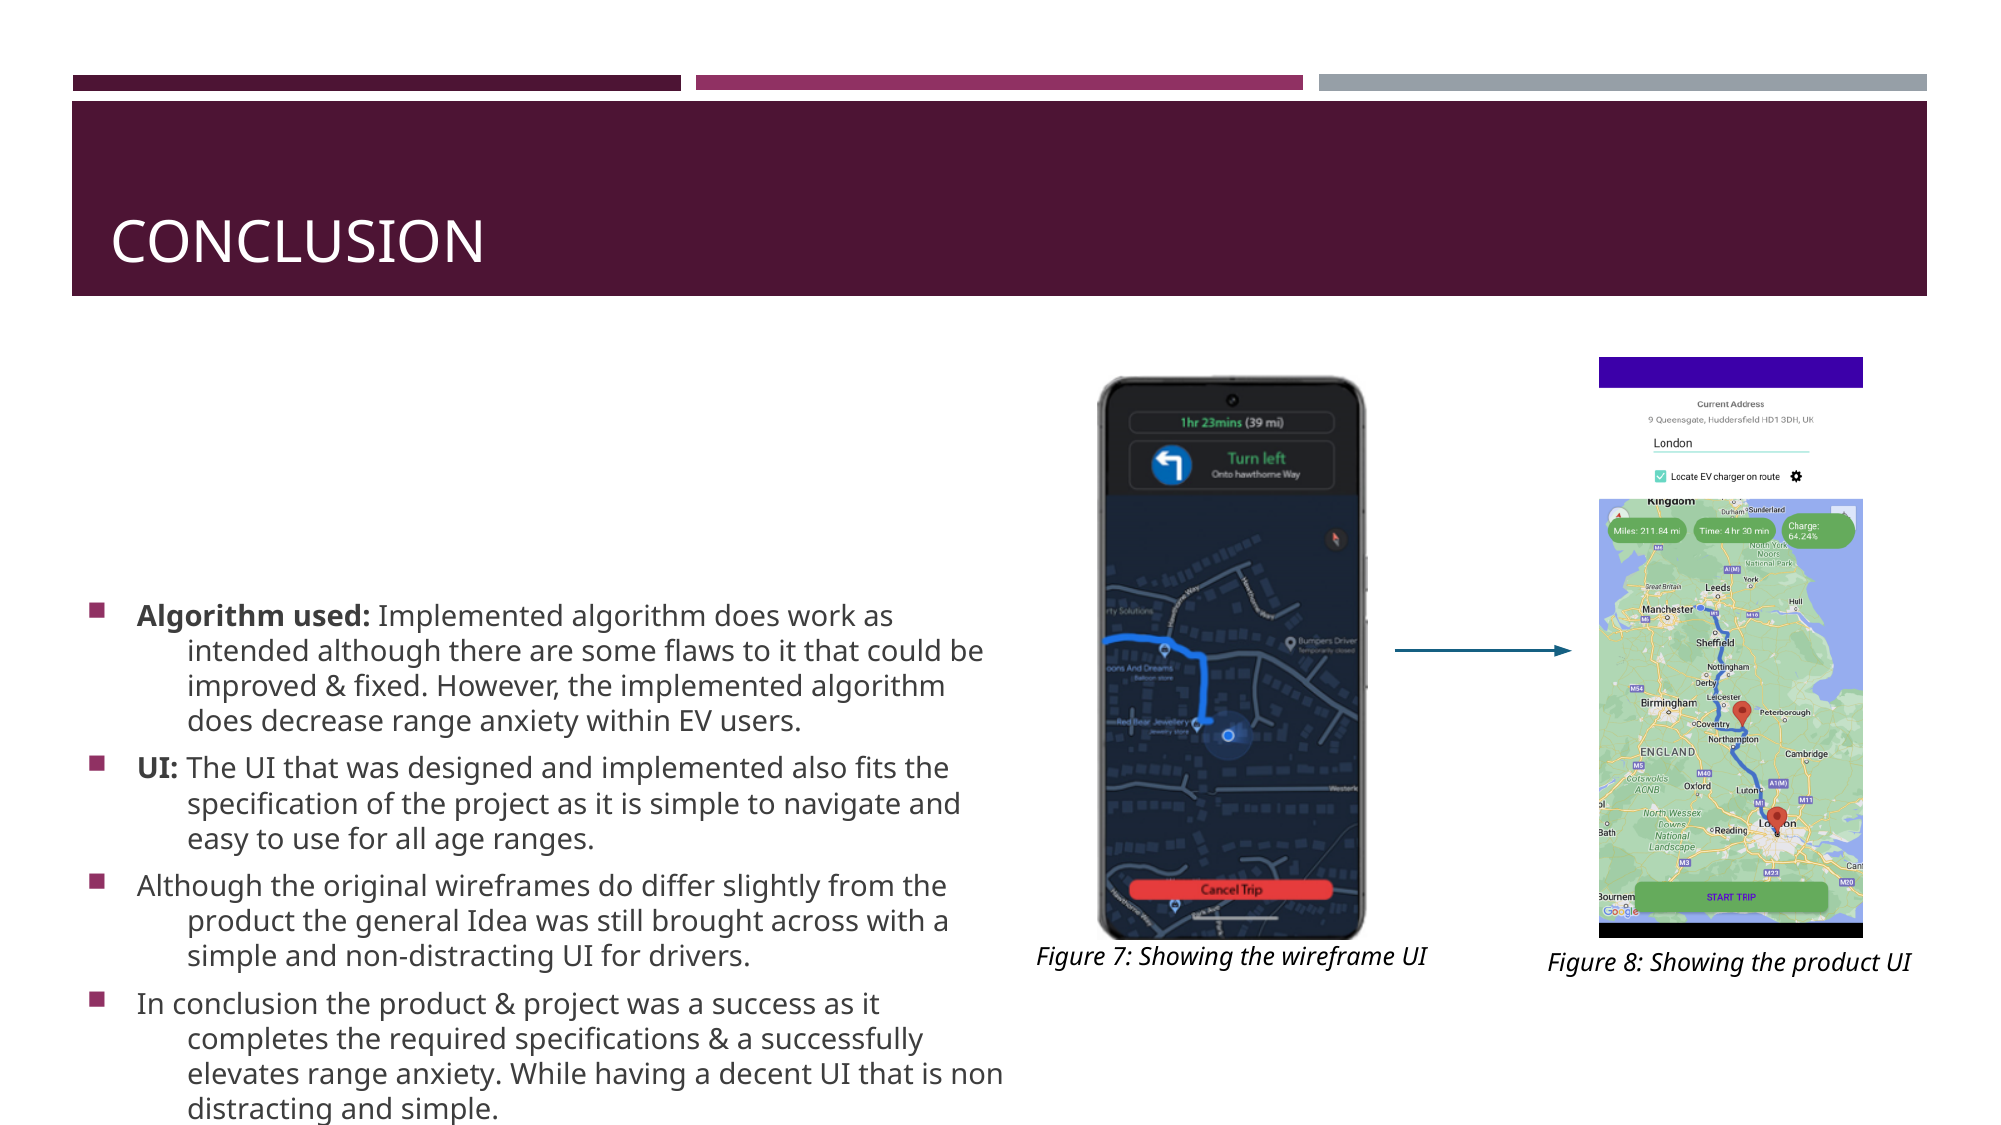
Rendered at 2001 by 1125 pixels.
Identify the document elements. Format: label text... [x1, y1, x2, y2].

text_box Algorithm used: Implemented algorithm does work as intended although there are some flaws to it that could be improved & fixed. However, the implemented algorithm does decrease range anxiety within EV users. UI: The UI that was designed and implemented also fits the specification of the project as it is simple to navigate and easy to use for all age ranges. Although the original wireframes do differ slightly from the product the general Idea was still brought across with a simple and non-distracting UI for drivers. In conclusion the product & project was a success as it completes the required specifications & a successfully elevates range anxiety. While having a decent UI that is non distracting and simple. [71, 541, 1024, 1125]
title Conclusion [95, 115, 1905, 282]
text_box Figure 8: Showing the product UI [1367, 939, 2000, 985]
picture [1096, 374, 1368, 933]
picture [1596, 354, 1863, 939]
text_box Figure 7: Showing the wireframe UI [869, 933, 1594, 979]
